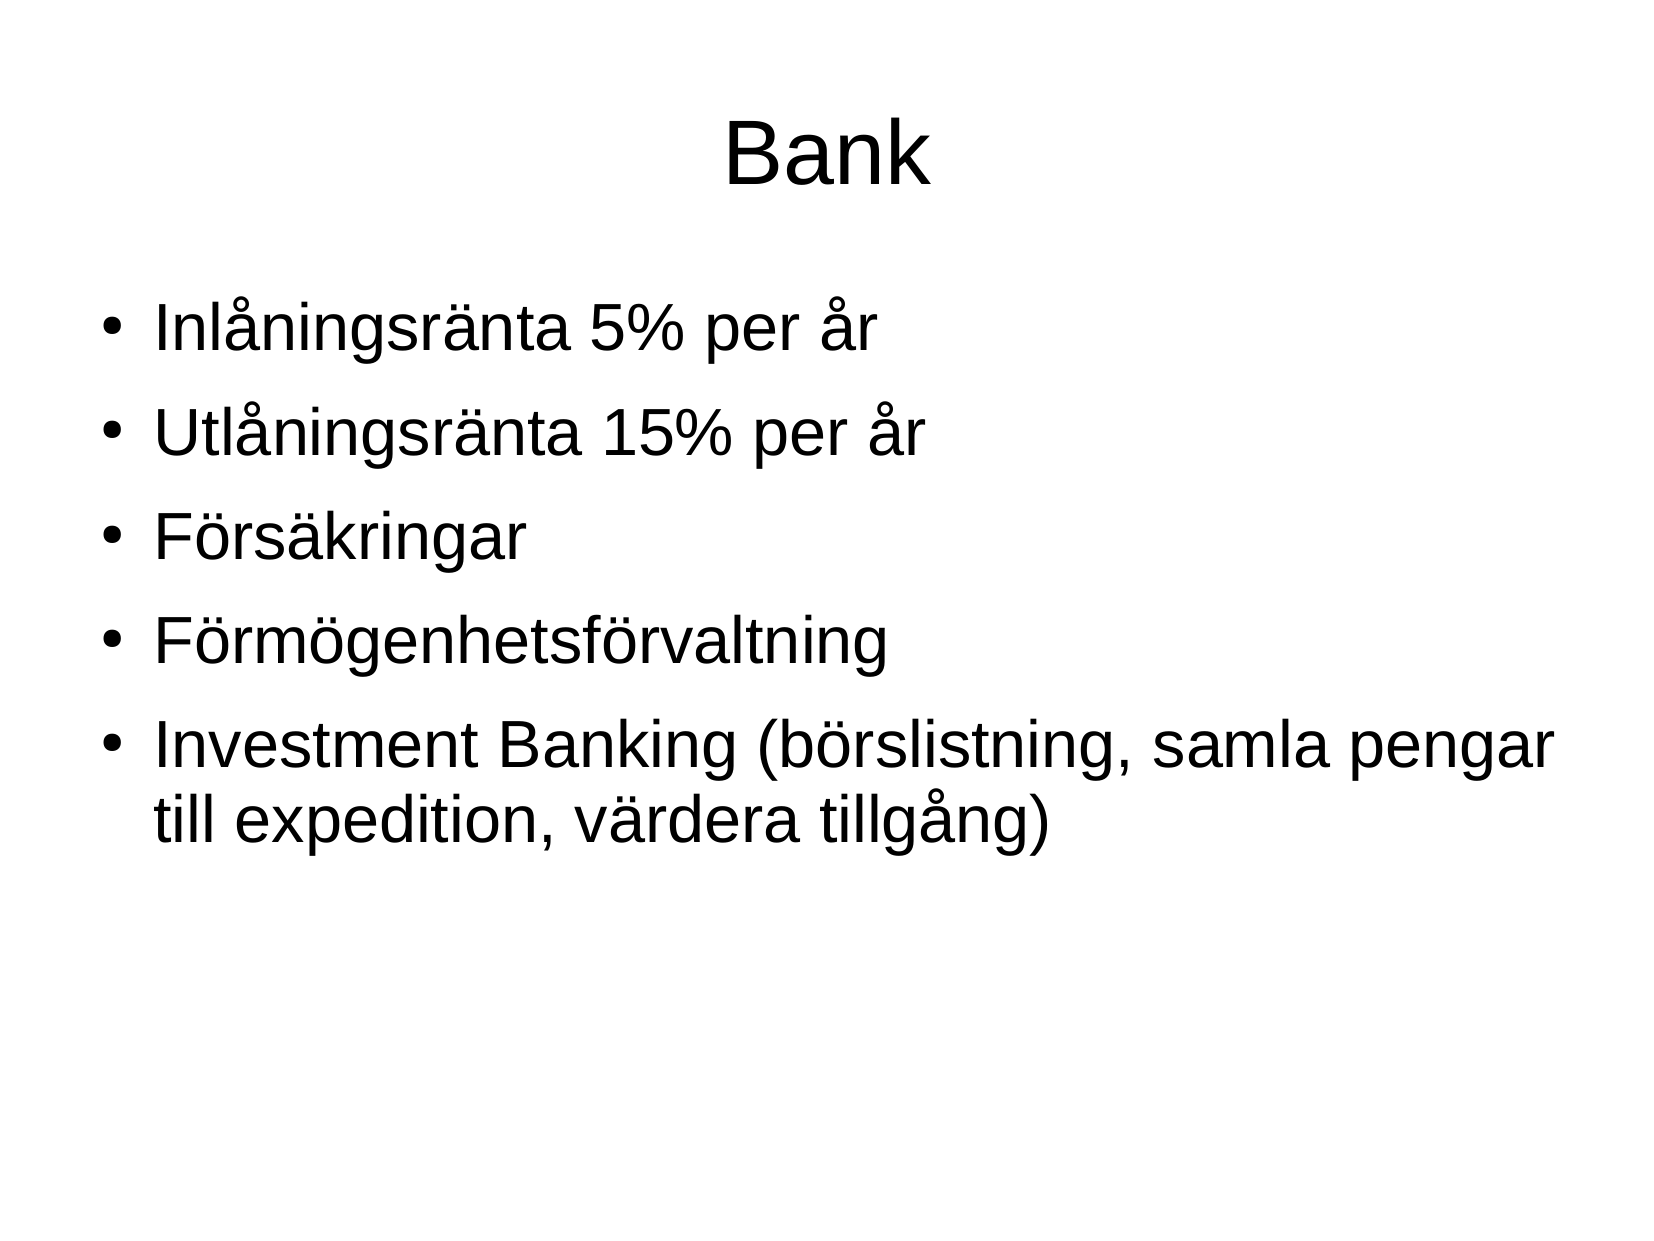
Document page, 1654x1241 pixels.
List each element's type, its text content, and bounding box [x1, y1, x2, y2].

title Bank [82, 49, 1571, 257]
list Inlåningsränta 5% per år Utlåningsränta 15% per år Försäkringar Förmögenhetsförvaltning Investment Banking (börslistning, samla pengar till expedition, värdera tillgång) [82, 290, 1571, 1109]
